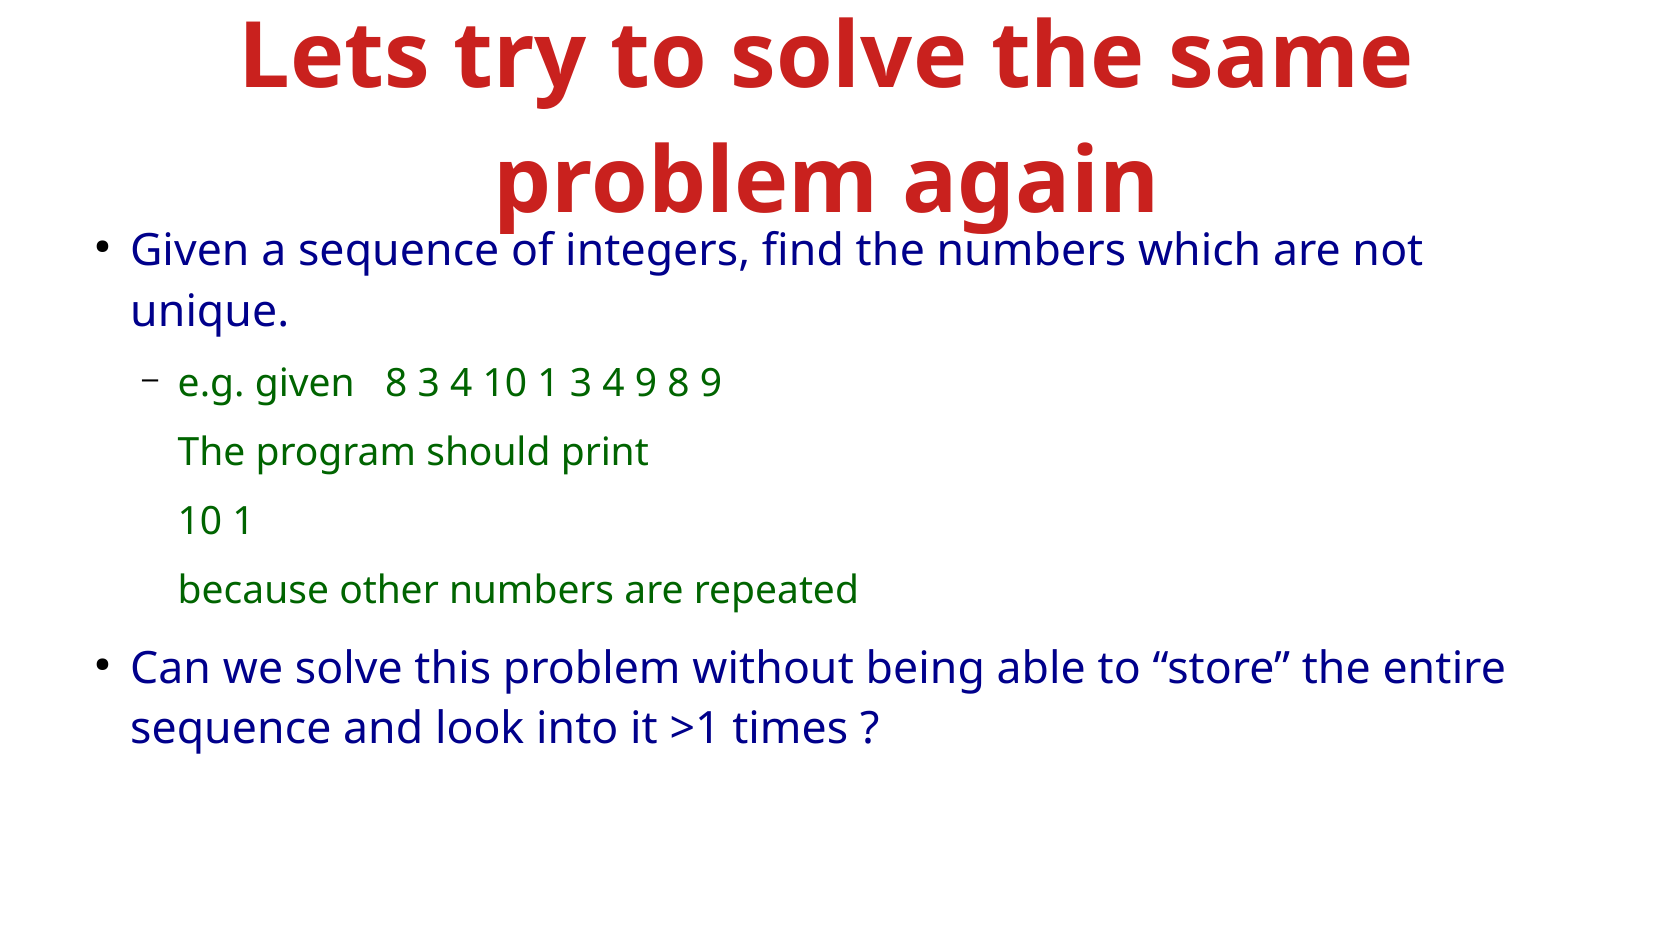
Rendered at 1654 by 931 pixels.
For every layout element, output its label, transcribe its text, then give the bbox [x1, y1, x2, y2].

list Given a sequence of integers, find the numbers which are not unique. e.g. given 8 3 4 10 1 3 4 9 8 9 The program should print 10 1 because other numbers are repeated Can we solve this problem without being able to “store” the entire sequence and look into it >1 times ? [82, 217, 1571, 758]
title Lets try to solve the same problem again [82, 37, 1571, 193]
